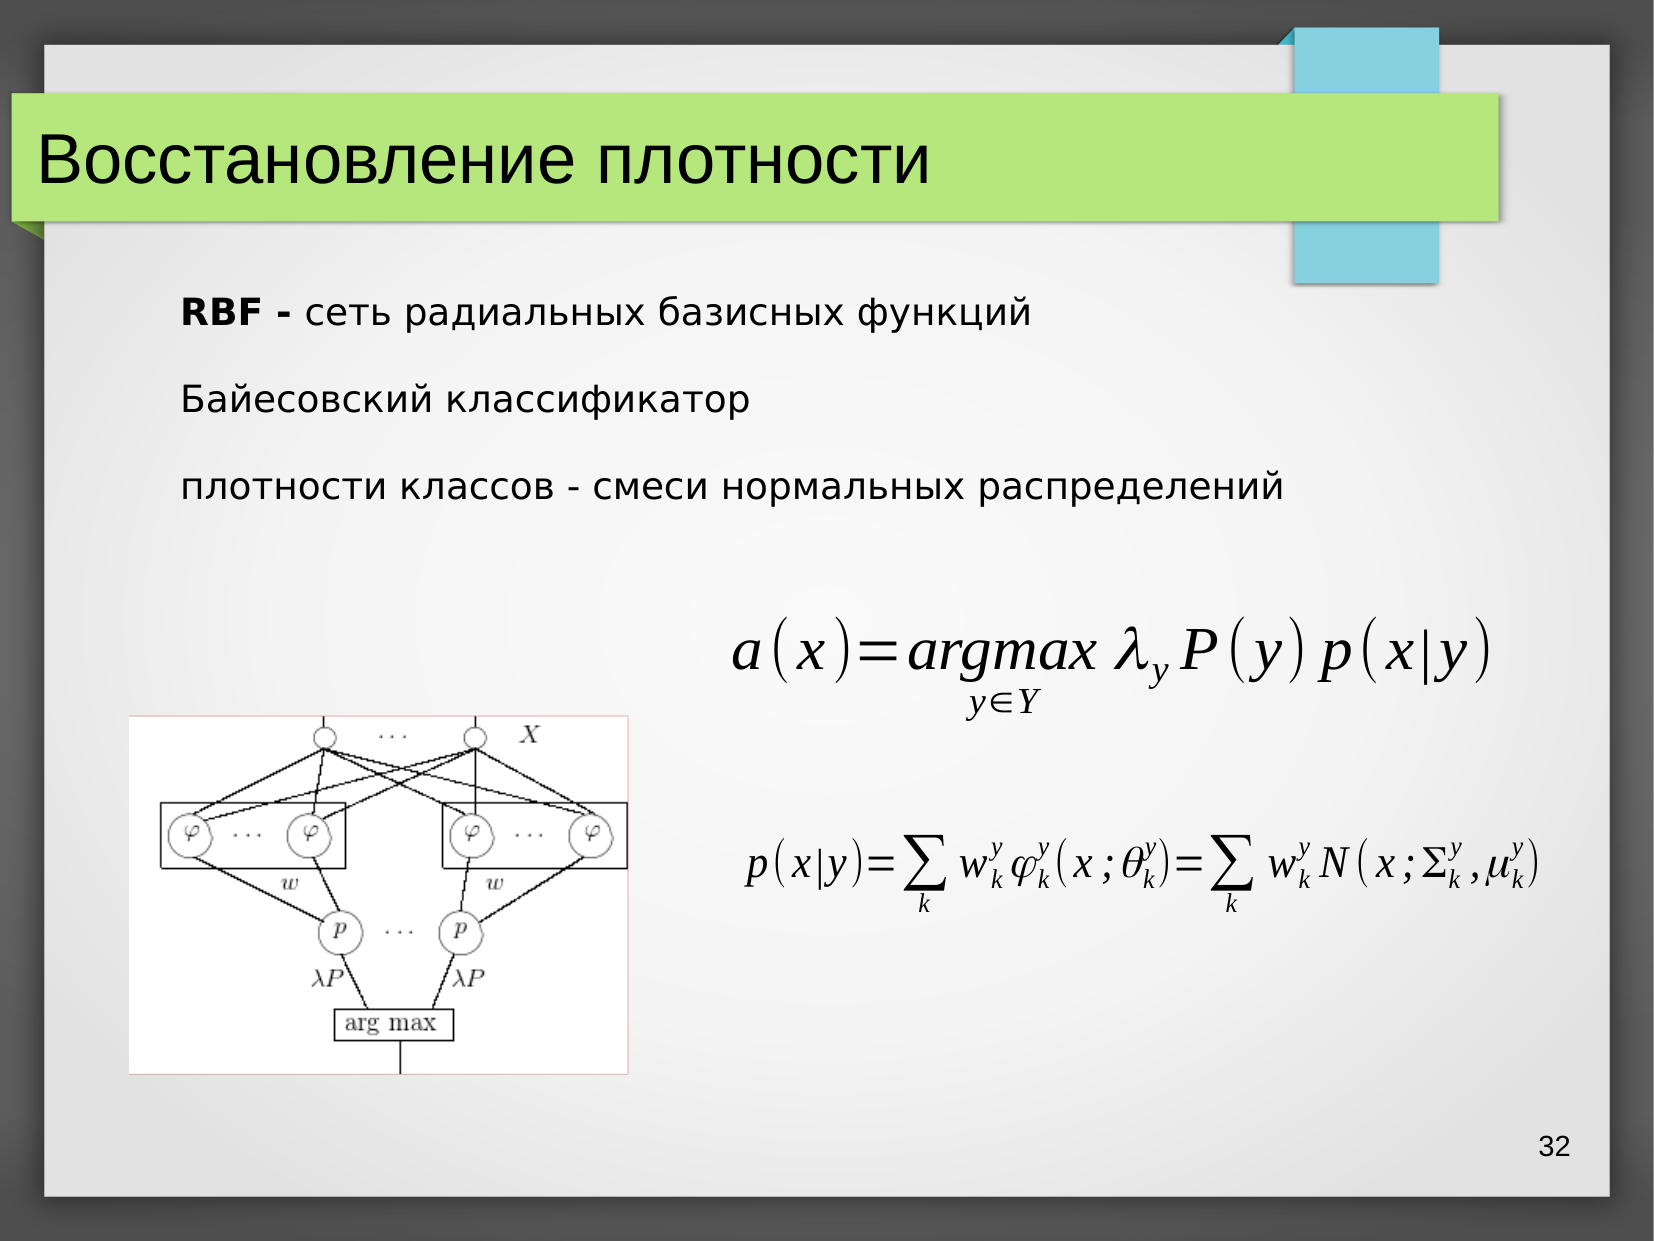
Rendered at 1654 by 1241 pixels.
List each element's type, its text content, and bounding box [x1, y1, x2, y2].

picture [0, 0, 1654, 1241]
title Восстановление плотности [35, 118, 1489, 200]
chart [723, 614, 1501, 726]
text_box RBF - сеть радиальных базисных функций Байесовский классификатор плотности классов - смеси нормальных распределений [165, 283, 1441, 629]
chart [735, 831, 1548, 922]
